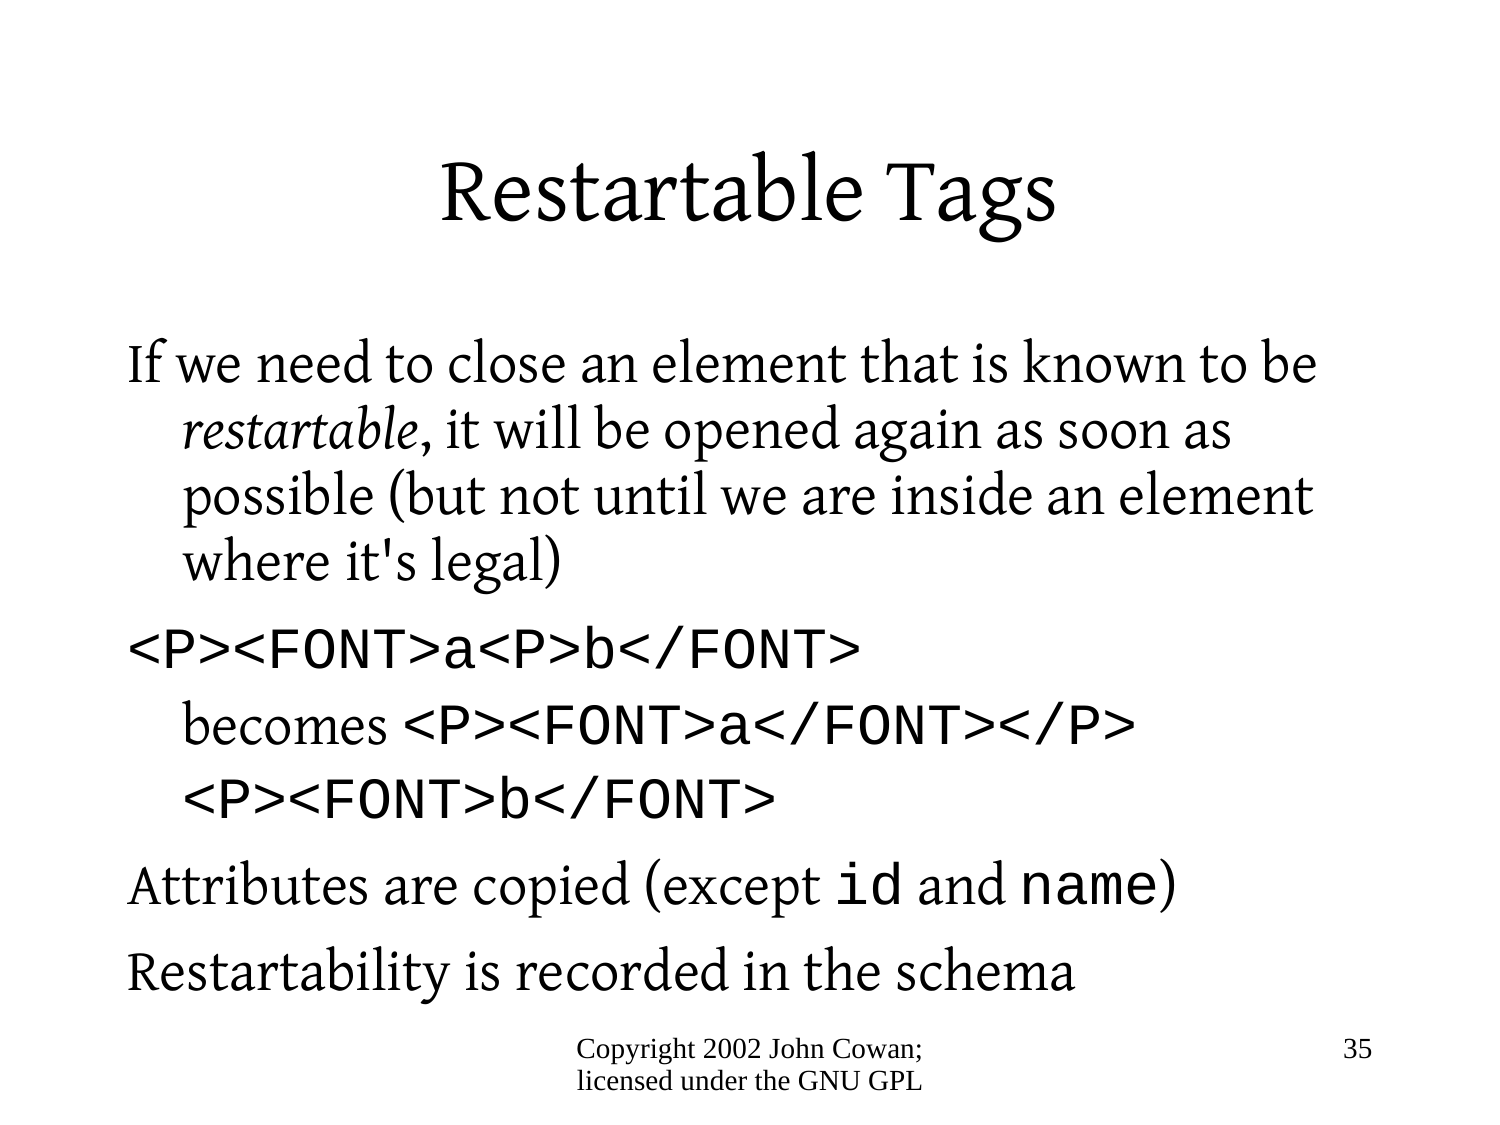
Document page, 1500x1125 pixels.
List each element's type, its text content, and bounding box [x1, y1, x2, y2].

title Restartable Tags [112, 99, 1388, 288]
text_box Copyright 2002 John Cowan; licensed under the GNU GPL [512, 1027, 988, 1107]
text_box 35 [1074, 1027, 1388, 1074]
list If we need to close an element that is known to be restartable, it will be opened again as soon as possible (but not until we are inside an element where it's legal) <P><FONT>a<P>b</FONT> becomes <P><FONT>a</FONT></P> <P><FONT>b</FONT> Attributes are copied (except id and name) Restartability is recorded in the schema [112, 324, 1388, 1027]
